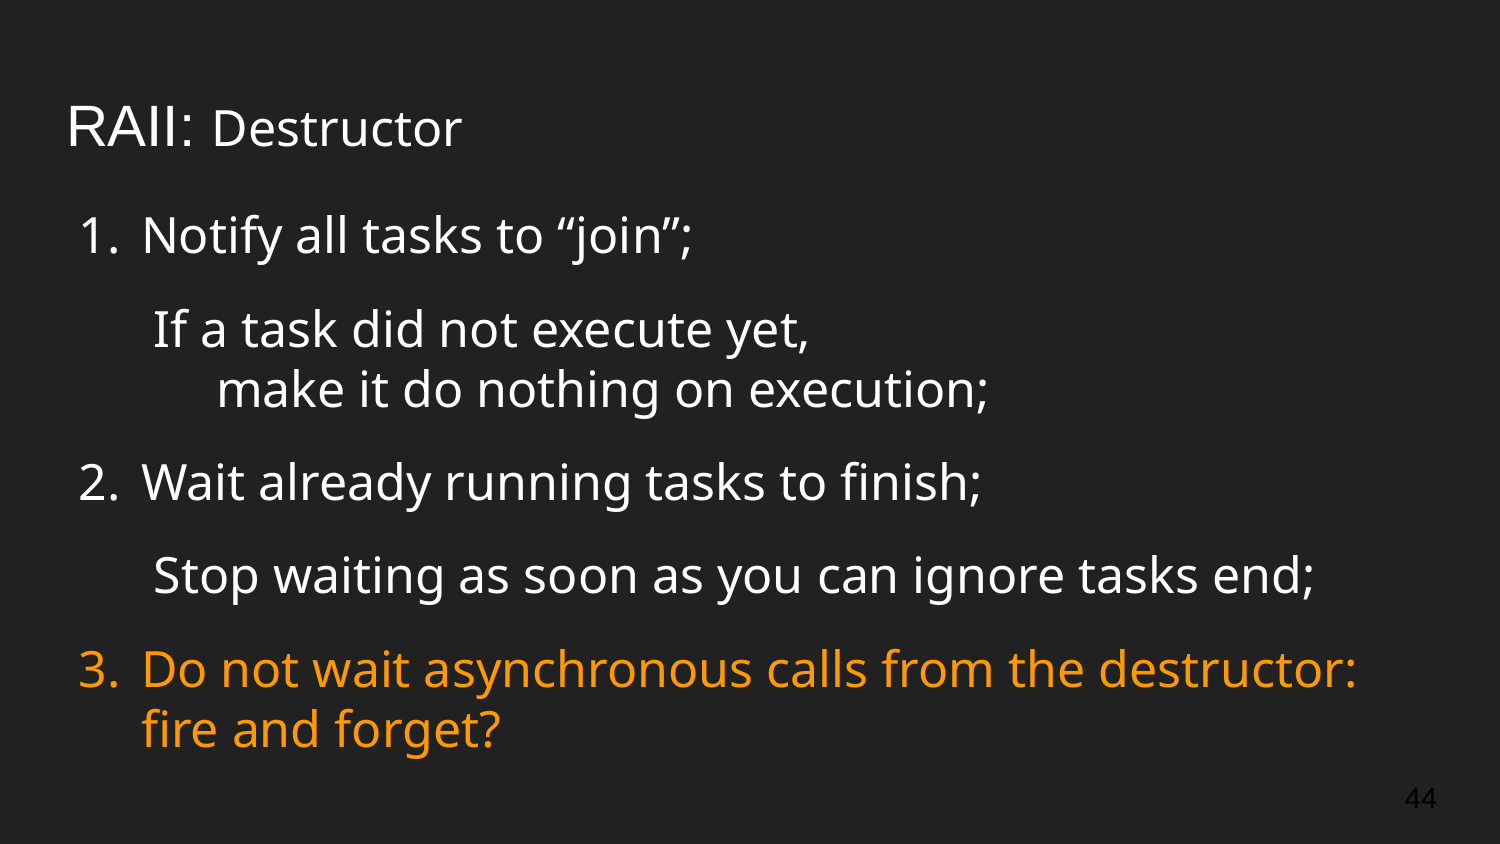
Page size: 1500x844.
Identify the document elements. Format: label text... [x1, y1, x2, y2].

title RAII: Destructor [51, 72, 1449, 167]
slide_number <number> [1389, 764, 1480, 830]
list Notify all tasks to “join”; If a task did not execute yet, make it do nothing on execution; Wait already running tasks to finish; Stop waiting as soon as you can ignore tasks end; Do not wait asynchronous calls from the destructor: fire and forget? [51, 189, 1449, 750]
